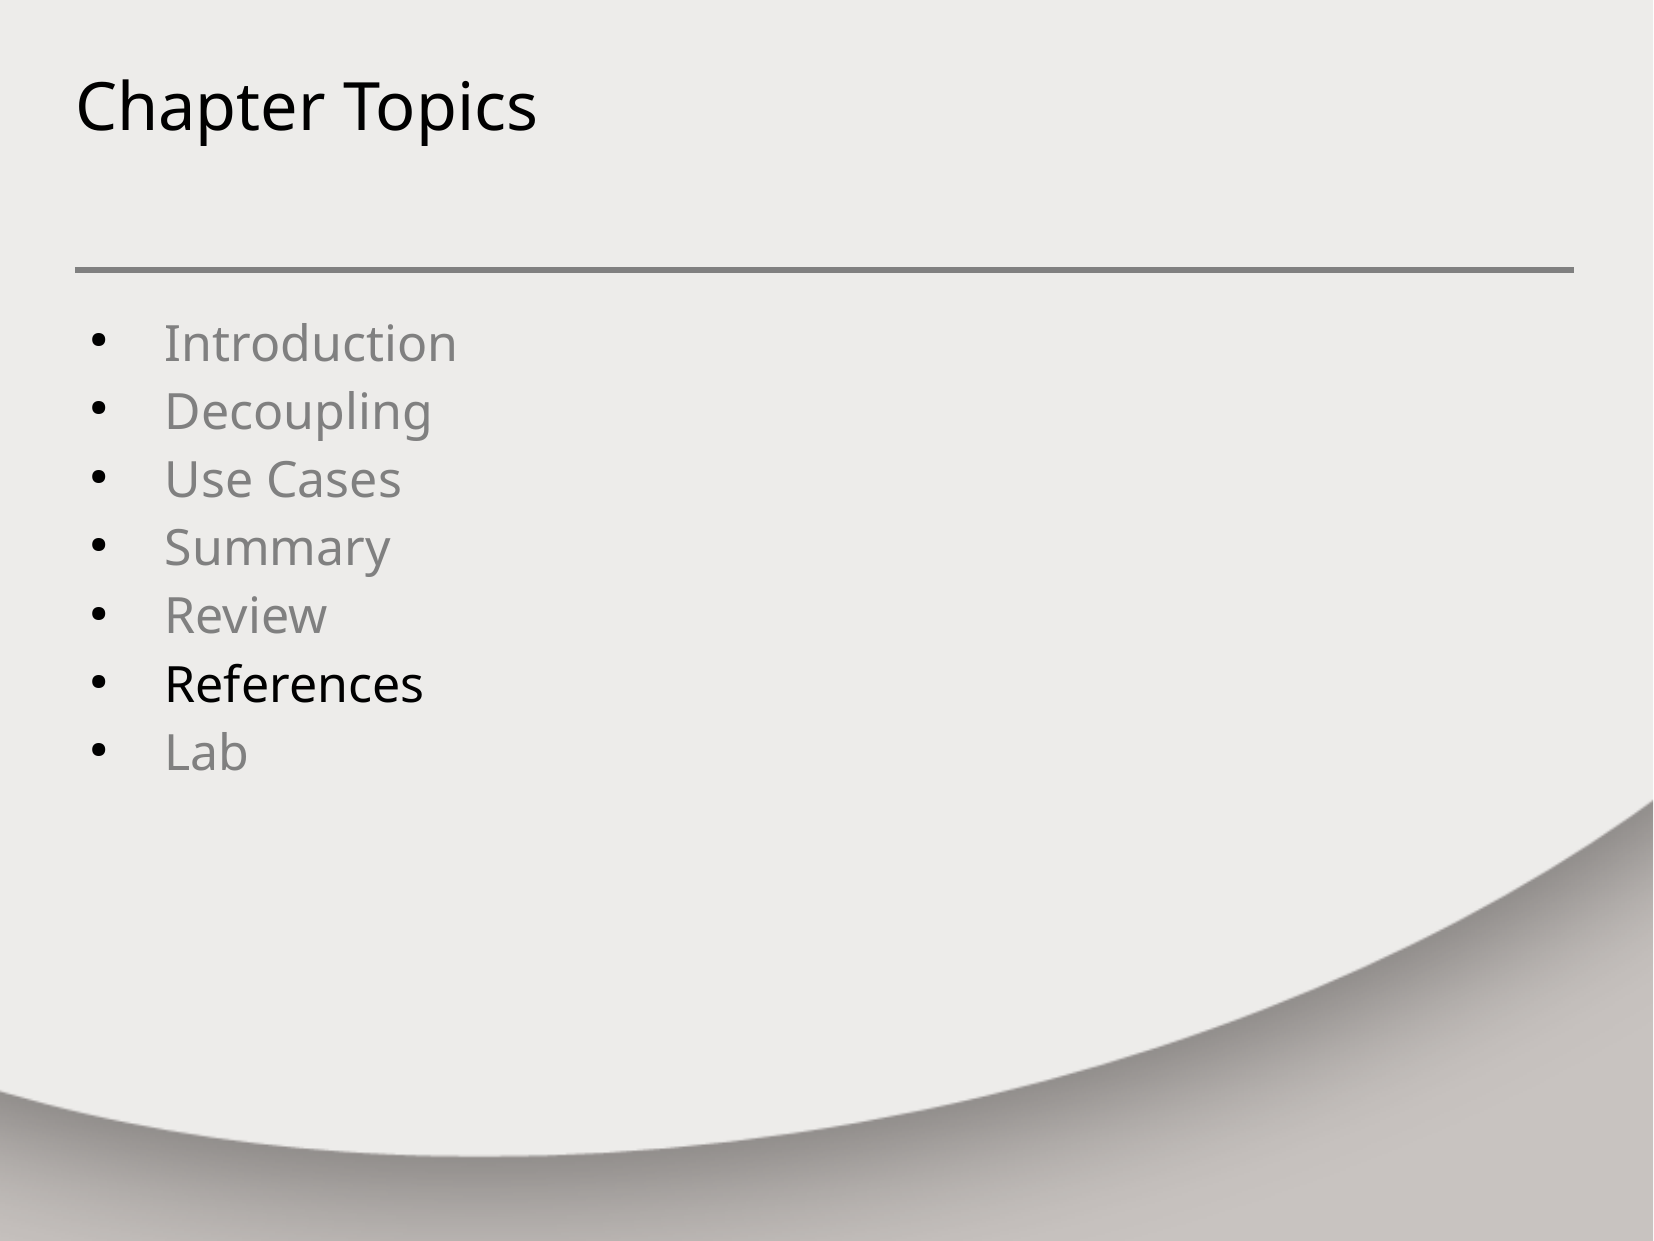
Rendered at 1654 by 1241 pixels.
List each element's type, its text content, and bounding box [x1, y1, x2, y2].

title Chapter Topics [74, 75, 1575, 226]
text_box Introduction Decoupling Use Cases Summary Review References Lab [74, 300, 1575, 1163]
picture [0, 0, 1654, 1241]
